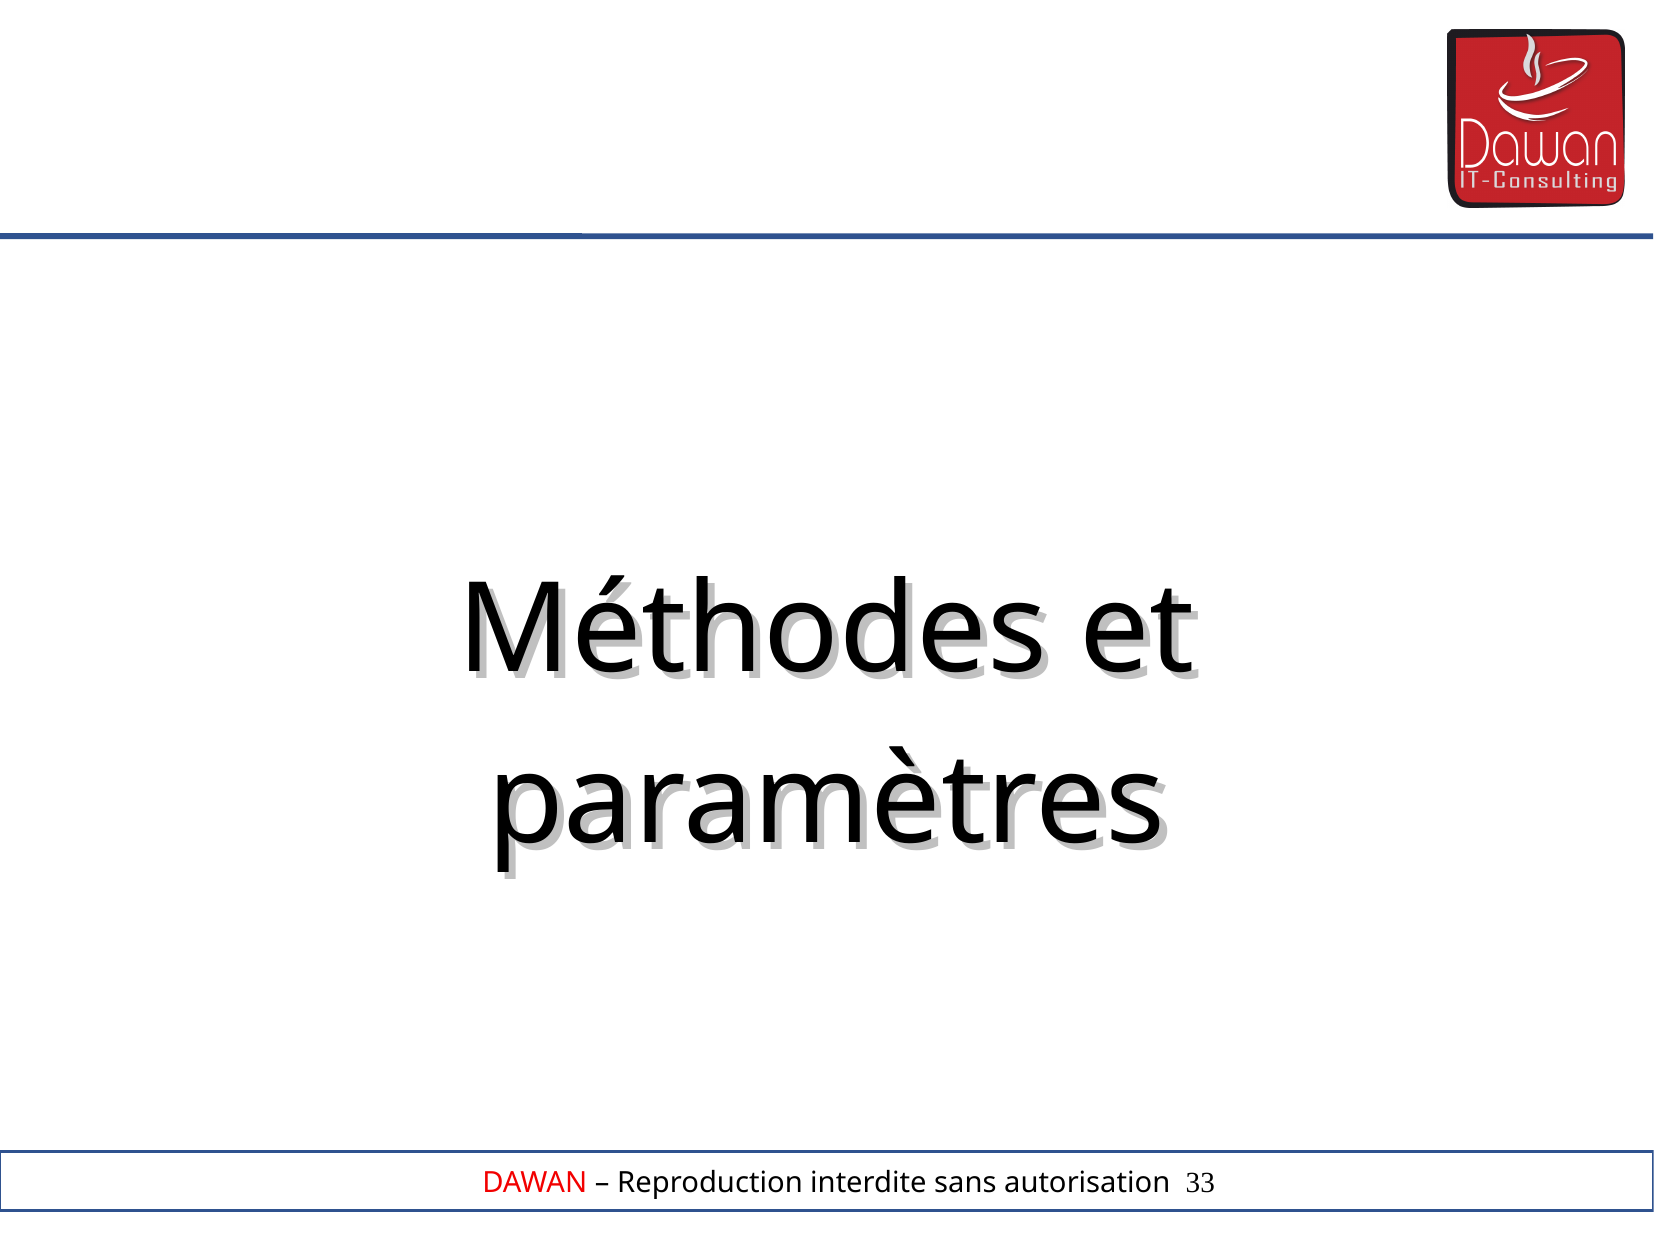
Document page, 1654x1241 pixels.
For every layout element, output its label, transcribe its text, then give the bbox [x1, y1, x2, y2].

text_box Méthodes et paramètres [88, 360, 1565, 876]
text_box [1185, 1163, 1565, 1228]
